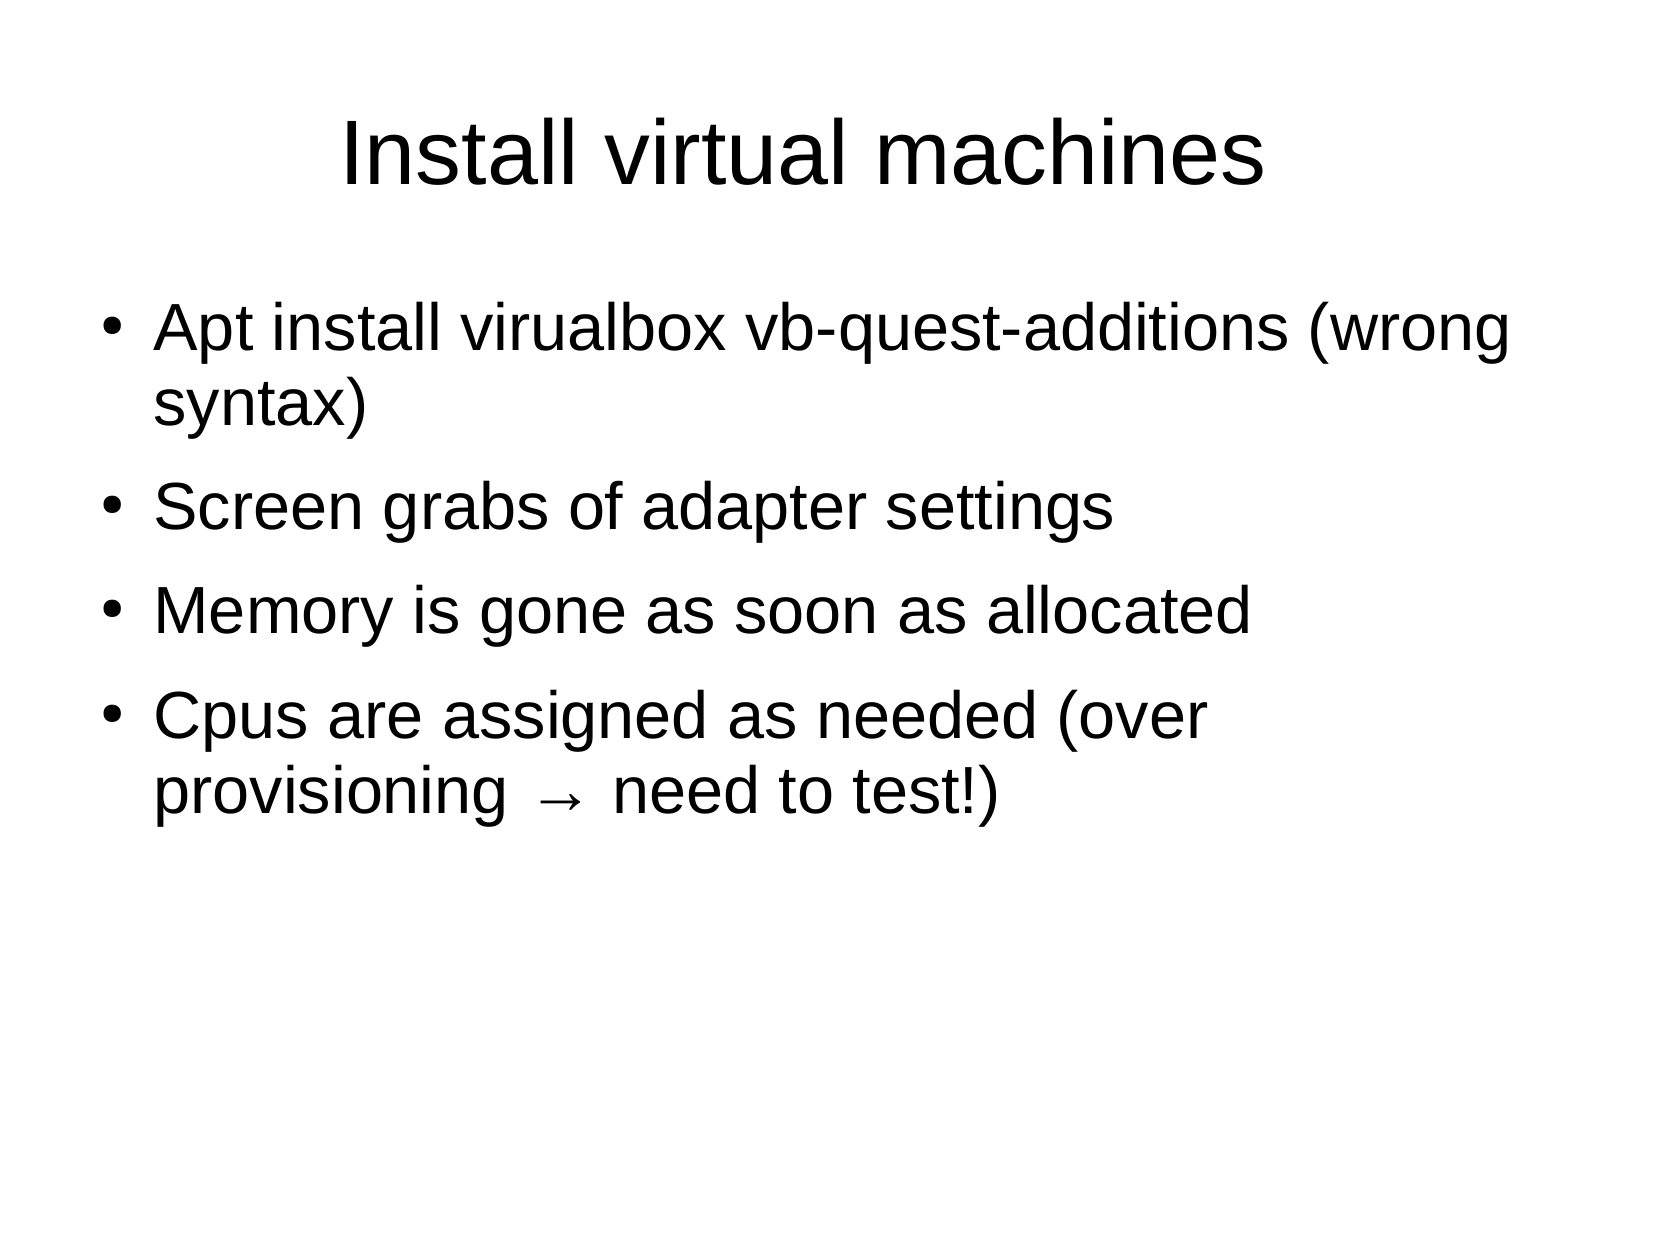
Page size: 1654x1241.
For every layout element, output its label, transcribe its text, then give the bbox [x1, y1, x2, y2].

title Install virtual machines [82, 49, 1571, 257]
list Apt install virualbox vb-quest-additions (wrong syntax) Screen grabs of adapter settings Memory is gone as soon as allocated Cpus are assigned as needed (over provisioning → need to test!) [82, 290, 1571, 1010]
